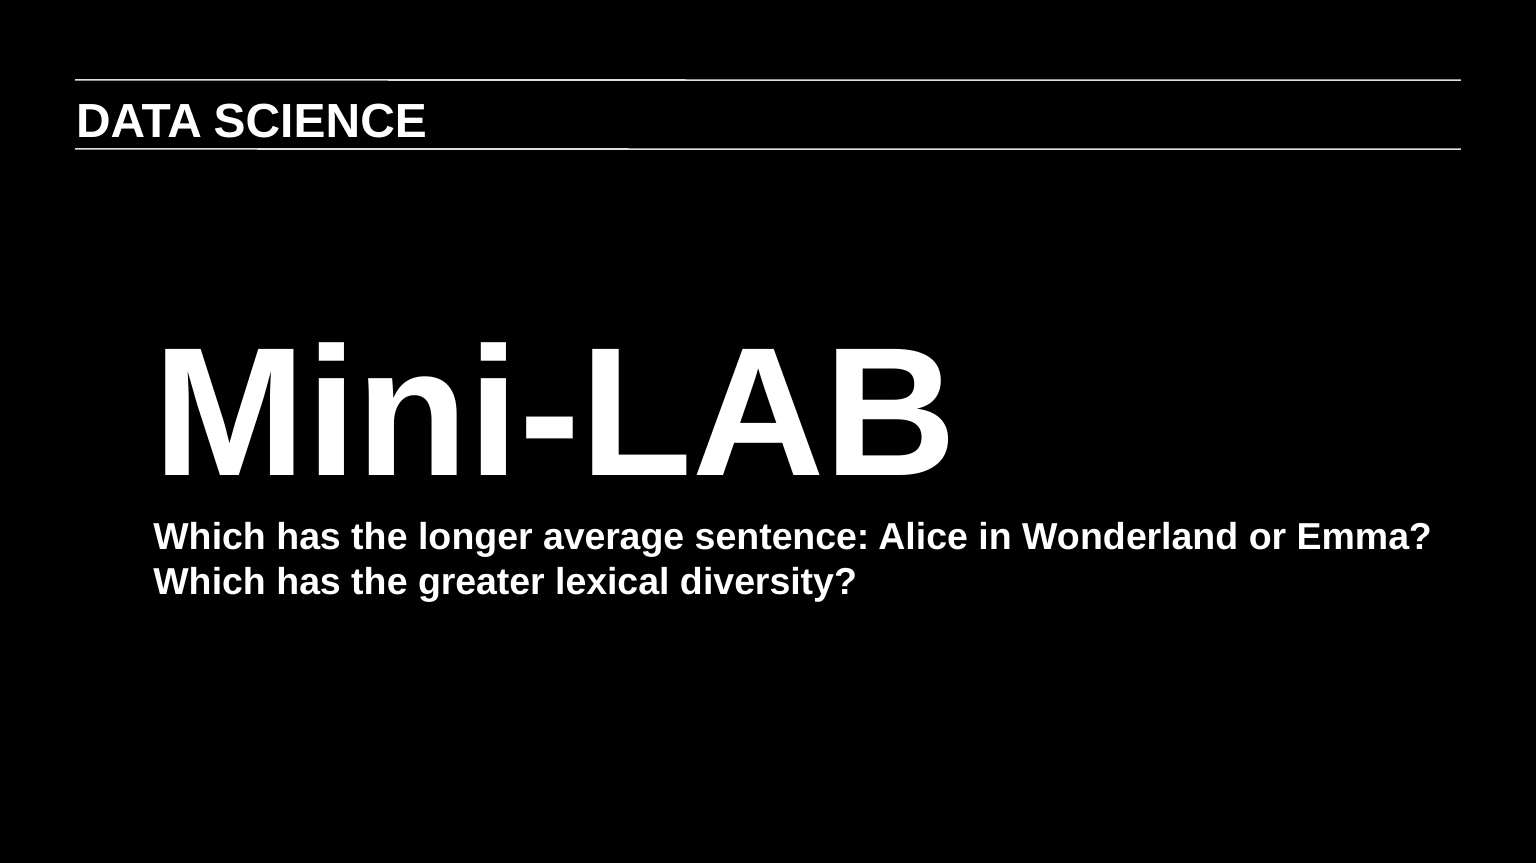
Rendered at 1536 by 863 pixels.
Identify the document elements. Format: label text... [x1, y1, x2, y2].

list DATA SCIENCE [60, 81, 1111, 184]
title Mini-LAB Which has the longer average sentence: Alice in Wonderland or Emma? Which has the greater lexical diversity? [142, 178, 1475, 716]
